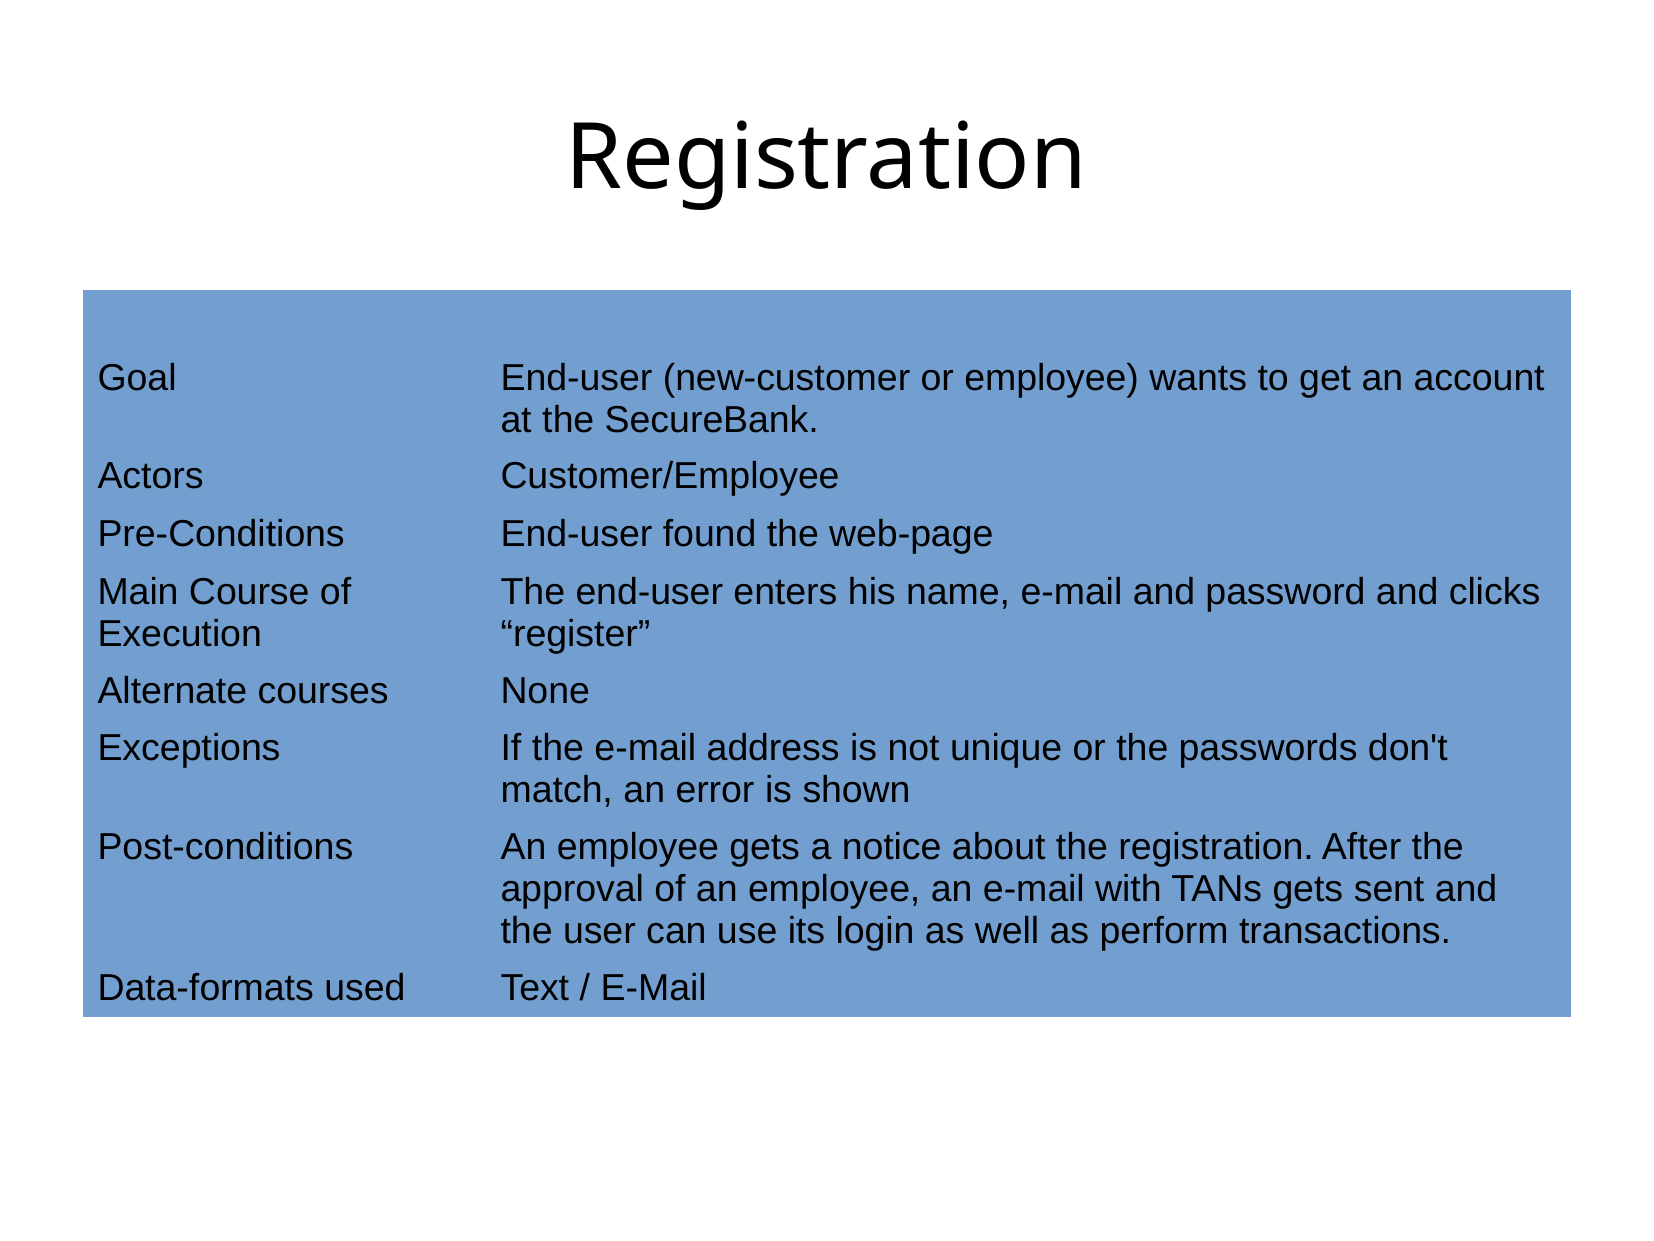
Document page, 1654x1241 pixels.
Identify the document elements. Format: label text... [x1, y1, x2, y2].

table_cell End-user (new-customer or employee) wants to get an account at the SecureBank. [486, 349, 1571, 448]
table_cell None [486, 662, 1571, 719]
table_cell Text / E-Mail [486, 959, 1571, 1017]
table_header [486, 290, 1571, 349]
table_cell Actors [83, 448, 486, 505]
table_cell If the e-mail address is not unique or the passwords don't match, an error is shown [486, 719, 1571, 818]
table_cell Exceptions [83, 719, 486, 818]
table_cell The end-user enters his name, e-mail and password and clicks “register” [486, 563, 1571, 662]
table_cell End-user found the web-page [486, 505, 1571, 563]
table_cell Goal [83, 349, 486, 448]
table_cell Data-formats used [83, 959, 486, 1017]
table_cell An employee gets a notice about the registration. After the approval of an employee, an e-mail with TANs gets sent and the user can use its login as well as perform transactions. [486, 818, 1571, 959]
table_cell Customer/Employee [486, 448, 1571, 505]
table_cell Pre-Conditions [83, 505, 486, 563]
title Registration [82, 49, 1571, 257]
table_cell Post-conditions [83, 818, 486, 959]
table_cell Alternate courses [83, 662, 486, 719]
table_header [83, 290, 486, 349]
table_cell Main Course of Execution [83, 563, 486, 662]
